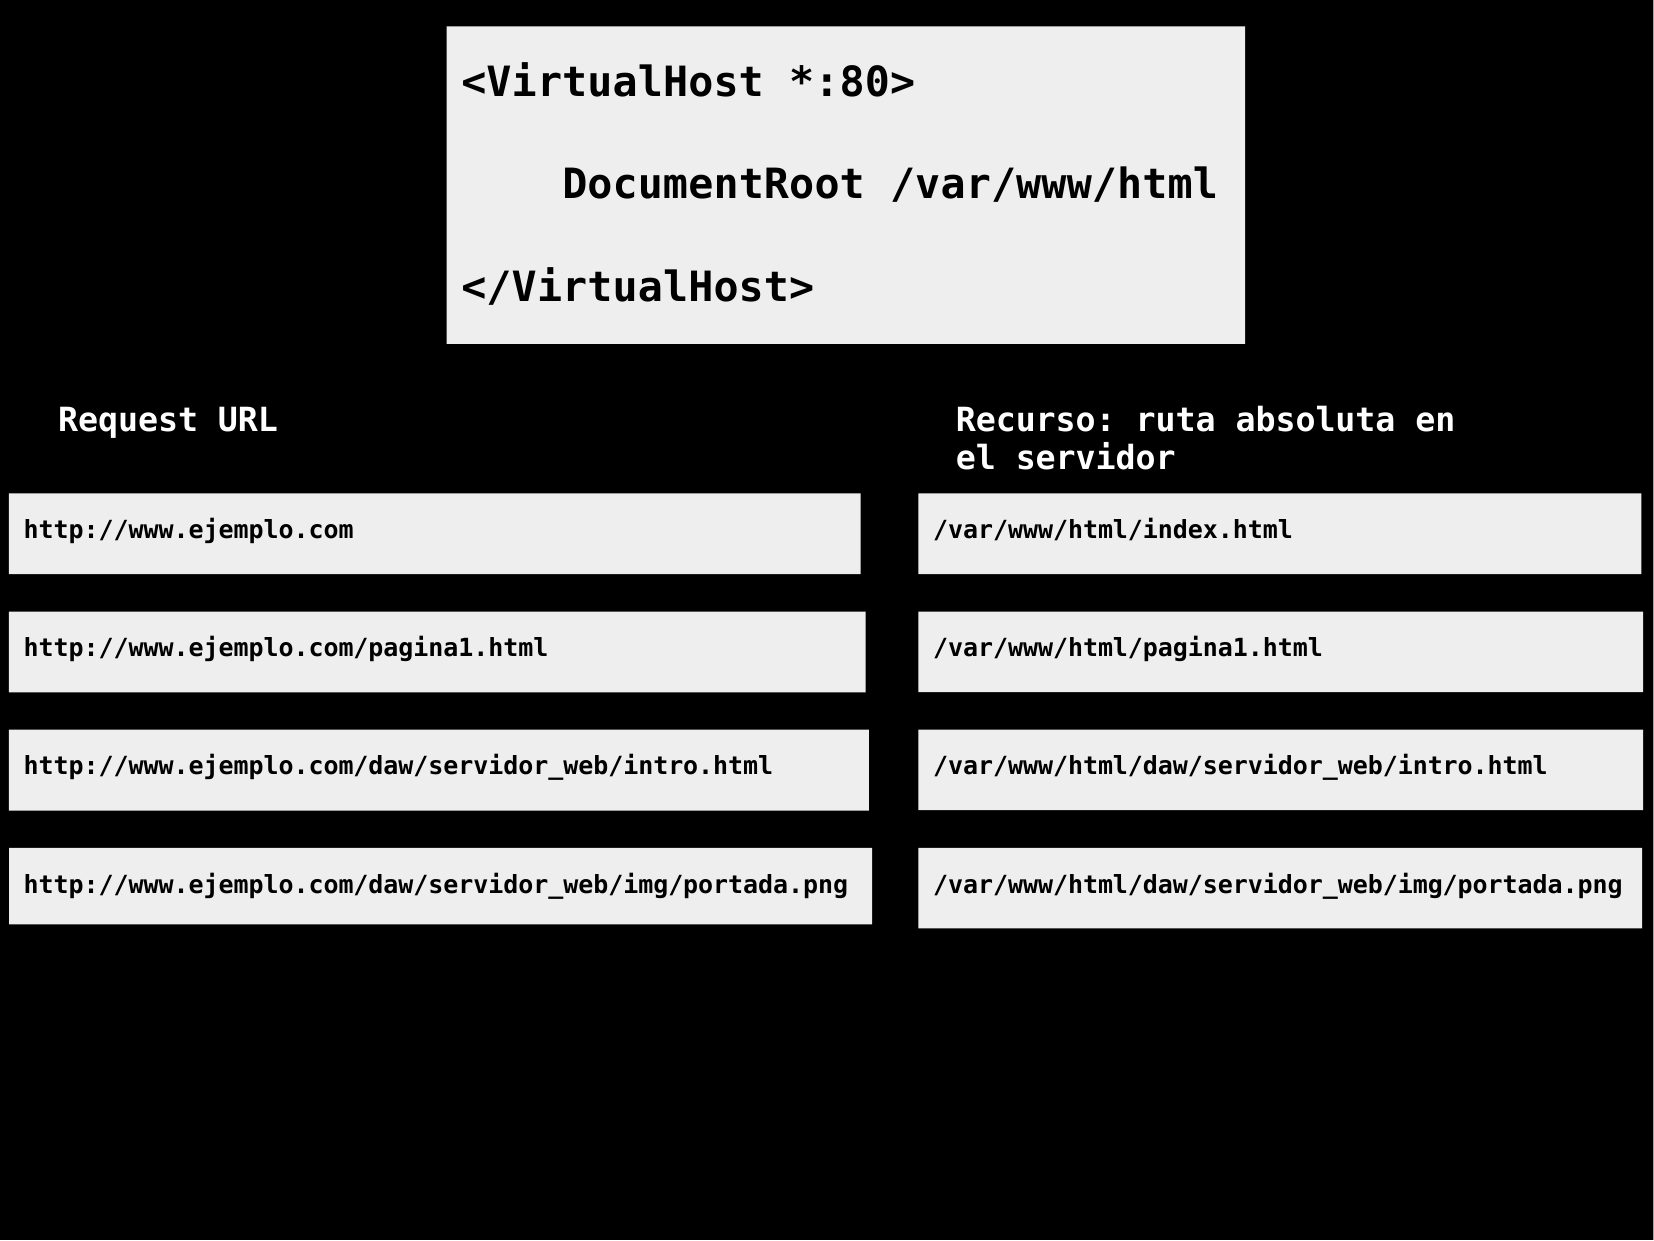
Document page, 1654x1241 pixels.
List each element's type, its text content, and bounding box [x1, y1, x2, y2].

text_box <VirtualHost *:80> DocumentRoot /var/www/html </VirtualHost> [446, 26, 1246, 344]
text_box Request URL [43, 393, 294, 447]
text_box /var/www/html/daw/servidor_web/intro.html [918, 729, 1644, 811]
text_box http://www.ejemplo.com/daw/servidor_web/intro.html [8, 729, 869, 811]
text_box http://www.ejemplo.com [8, 493, 861, 575]
text_box /var/www/html/index.html [918, 493, 1642, 575]
text_box http://www.ejemplo.com/pagina1.html [8, 611, 866, 693]
text_box Recurso: ruta absoluta en el servidor [941, 393, 1491, 485]
text_box http://www.ejemplo.com/daw/servidor_web/img/portada.png [9, 847, 873, 925]
text_box /var/www/html/daw/servidor_web/img/portada.png [918, 847, 1643, 929]
text_box /var/www/html/pagina1.html [918, 611, 1644, 693]
